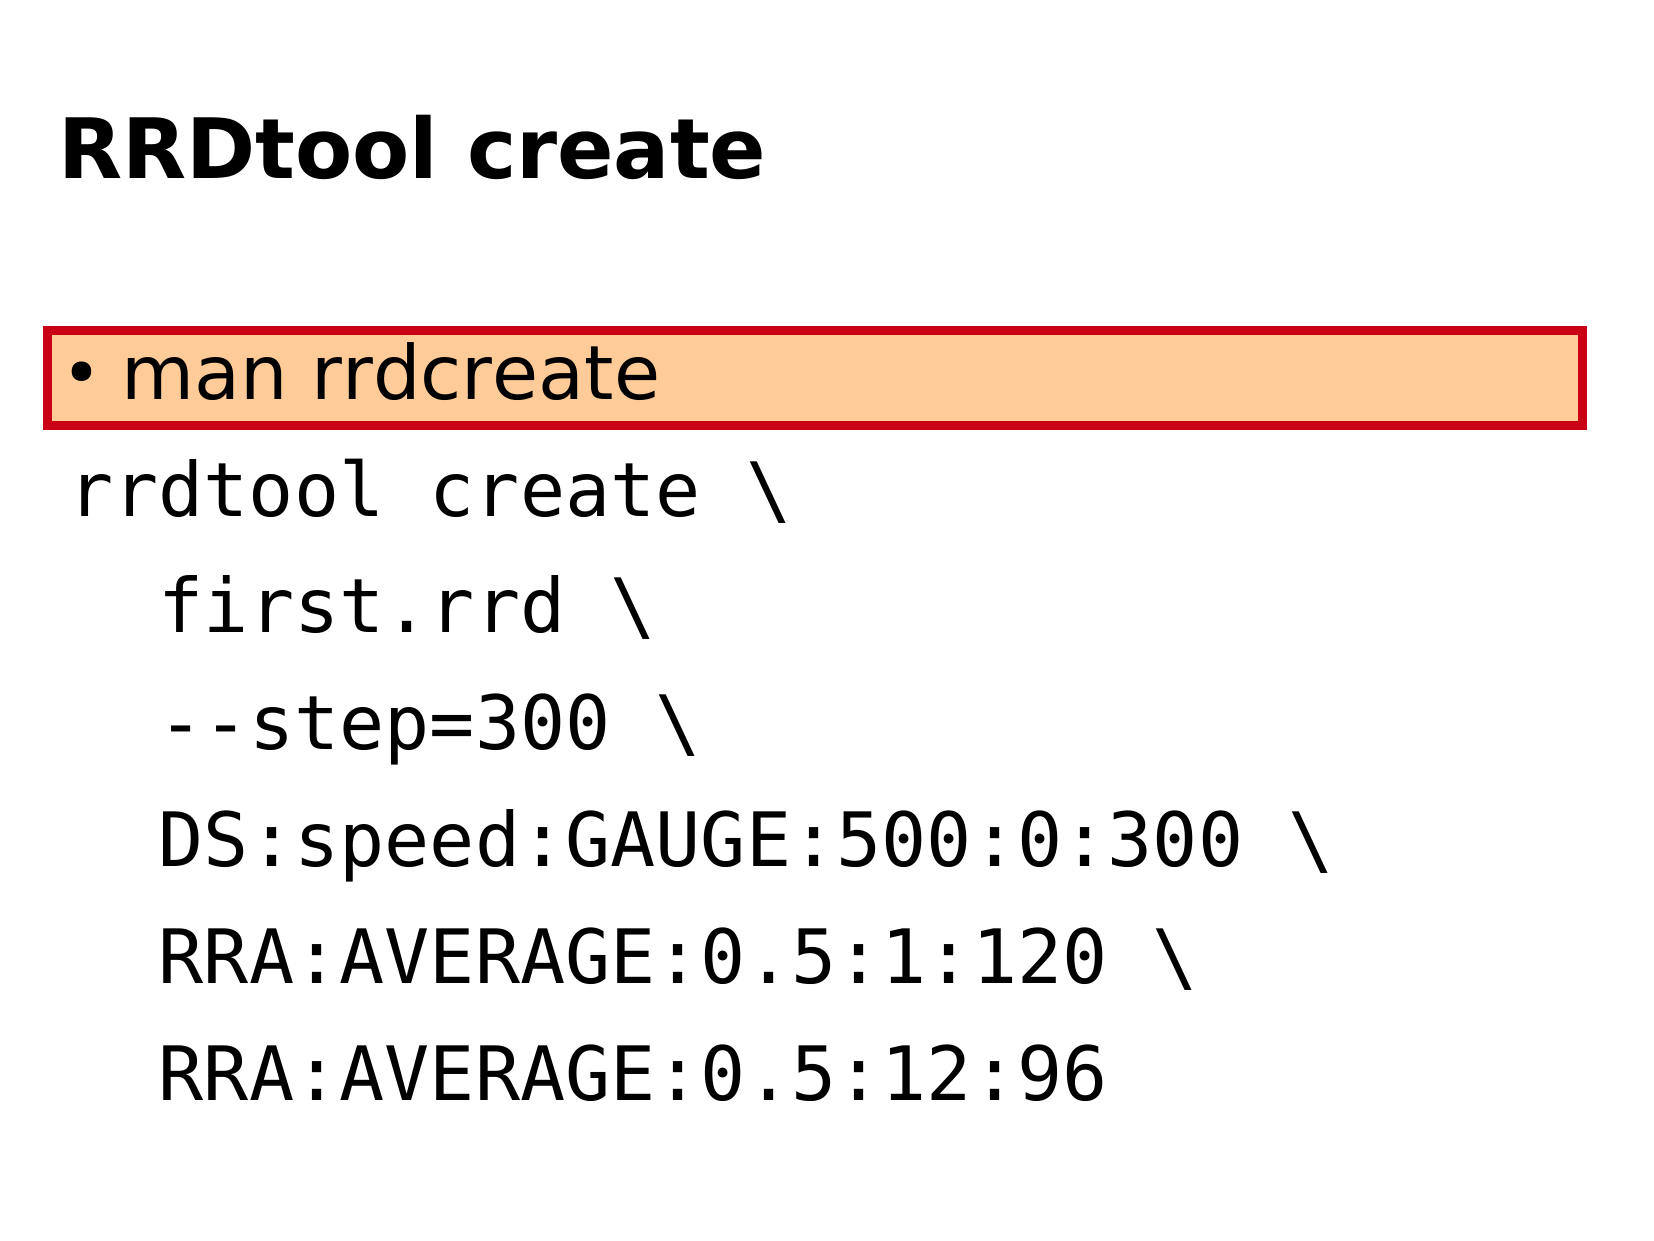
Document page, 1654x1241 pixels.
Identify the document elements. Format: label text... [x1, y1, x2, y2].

title RRDtool create [59, 75, 1607, 225]
list man rrdcreate rrdtool create \ first.rrd \ --step=300 \ DS:speed:GAUGE:500:0:300 \ RRA:AVERAGE:0.5:1:120 \ RRA:AVERAGE:0.5:12:96 [50, 329, 1571, 1119]
text_box [1571, 330, 1583, 426]
